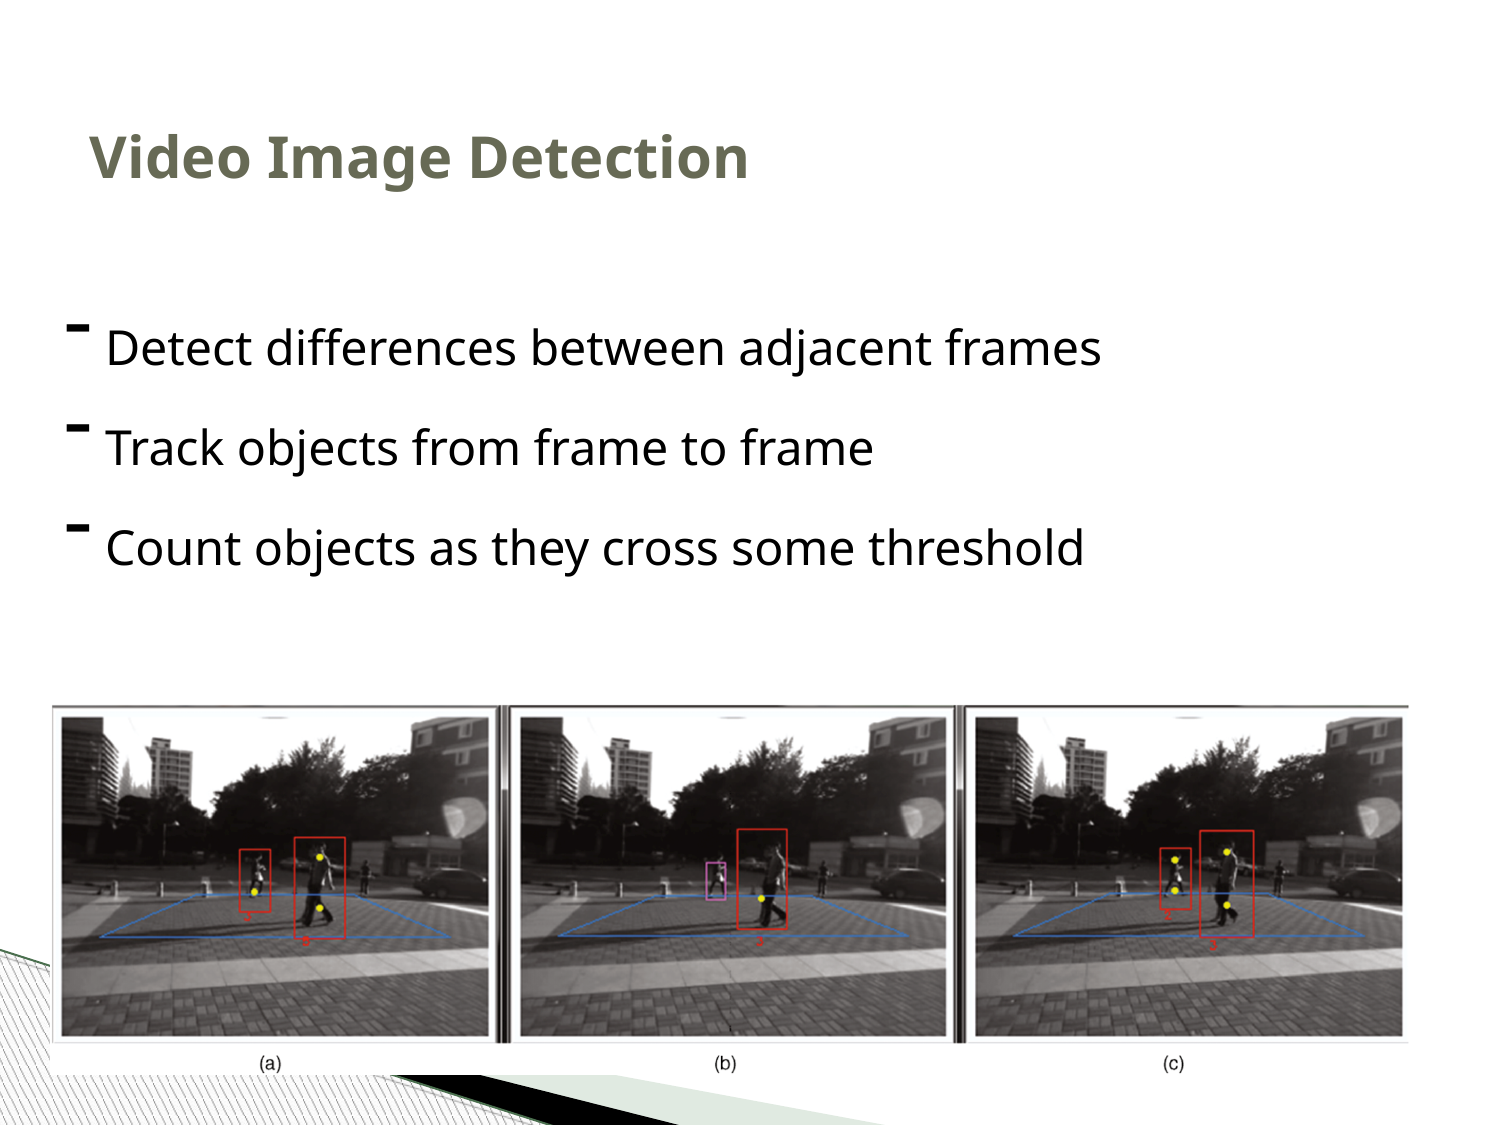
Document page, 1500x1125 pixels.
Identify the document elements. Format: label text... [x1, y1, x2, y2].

picture [0, 703, 1411, 1125]
title Video Image Detection [75, 45, 1425, 233]
text_box Detect differences between adjacent frames Track objects from frame to frame Count objects as they cross some threshold [50, 275, 1450, 590]
